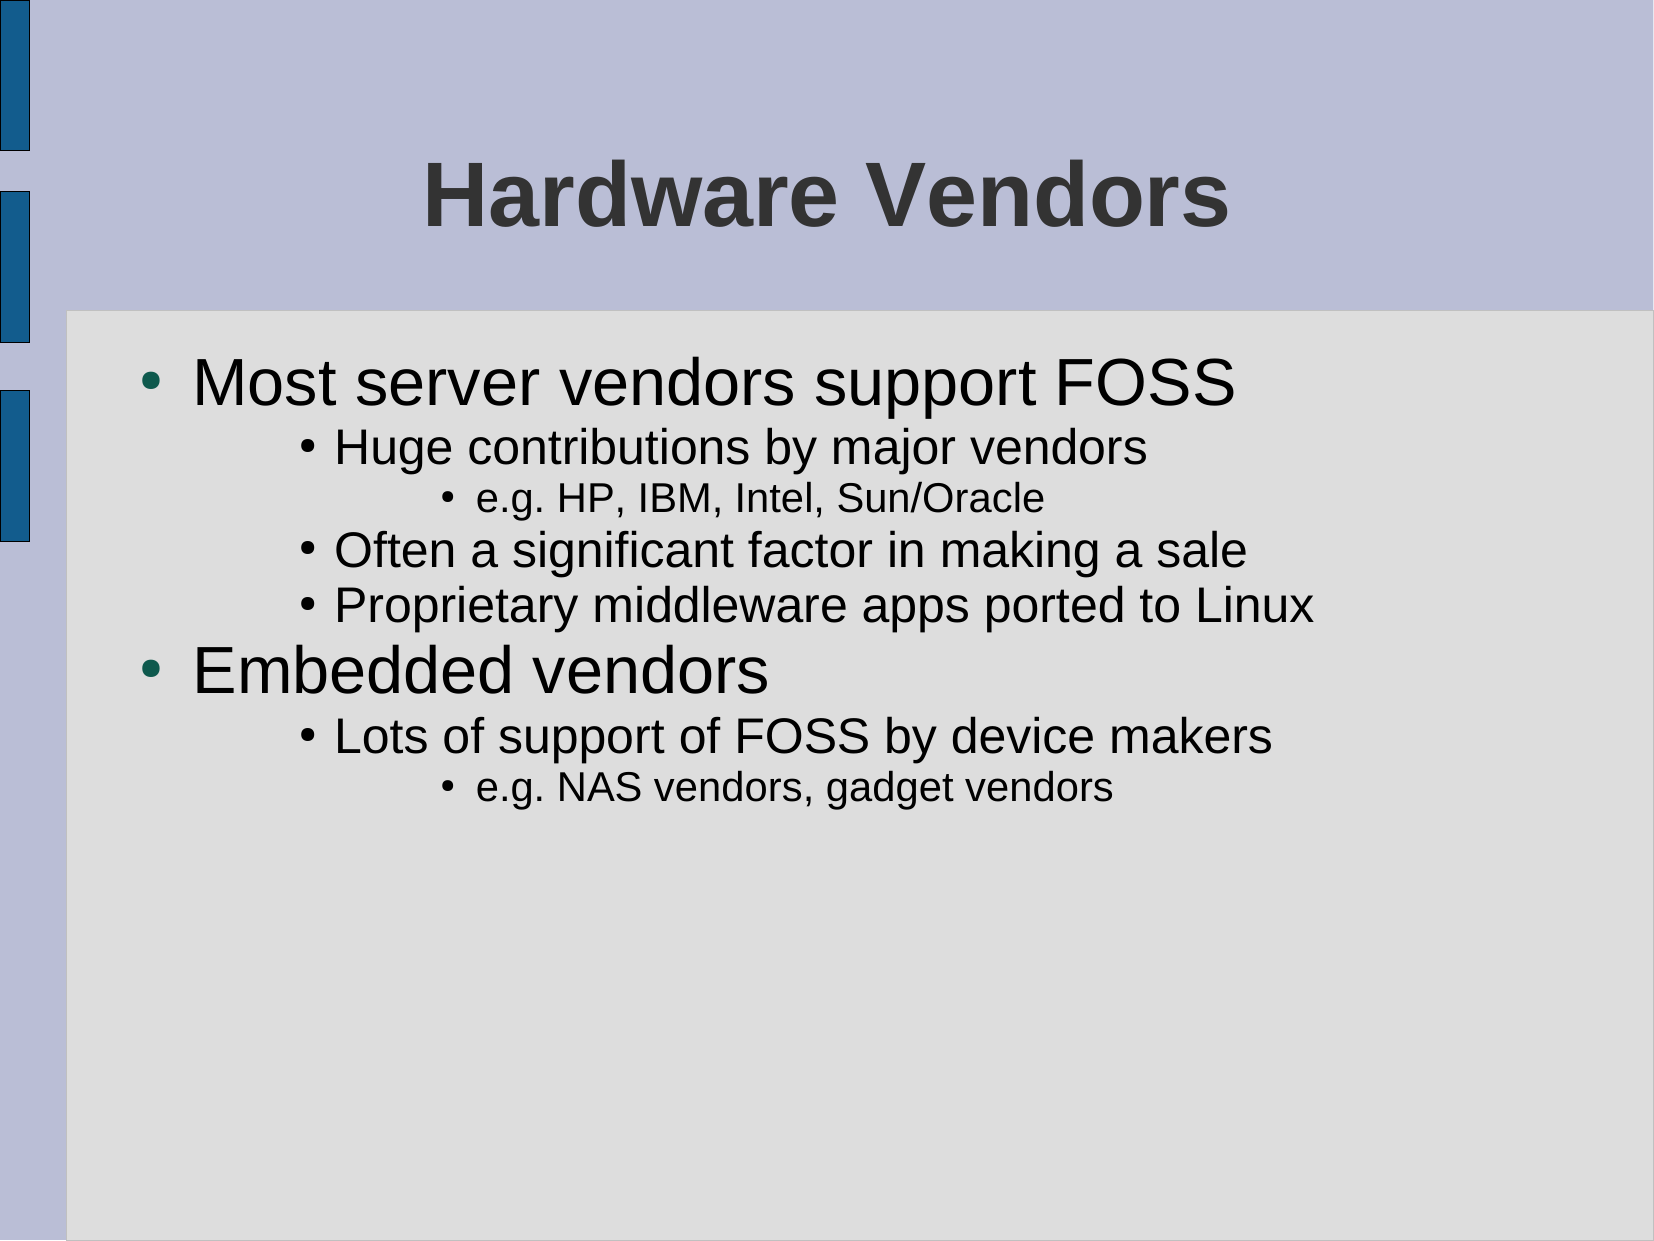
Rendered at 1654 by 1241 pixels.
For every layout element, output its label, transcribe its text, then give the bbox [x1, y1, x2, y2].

list Most server vendors support FOSS Huge contributions by major vendors e.g. HP, IBM, Intel, Sun/Oracle Often a significant factor in making a sale Proprietary middleware apps ported to Linux Embedded vendors Lots of support of FOSS by device makers e.g. NAS vendors, gadget vendors [121, 344, 1534, 1112]
title Hardware Vendors [121, 91, 1534, 299]
